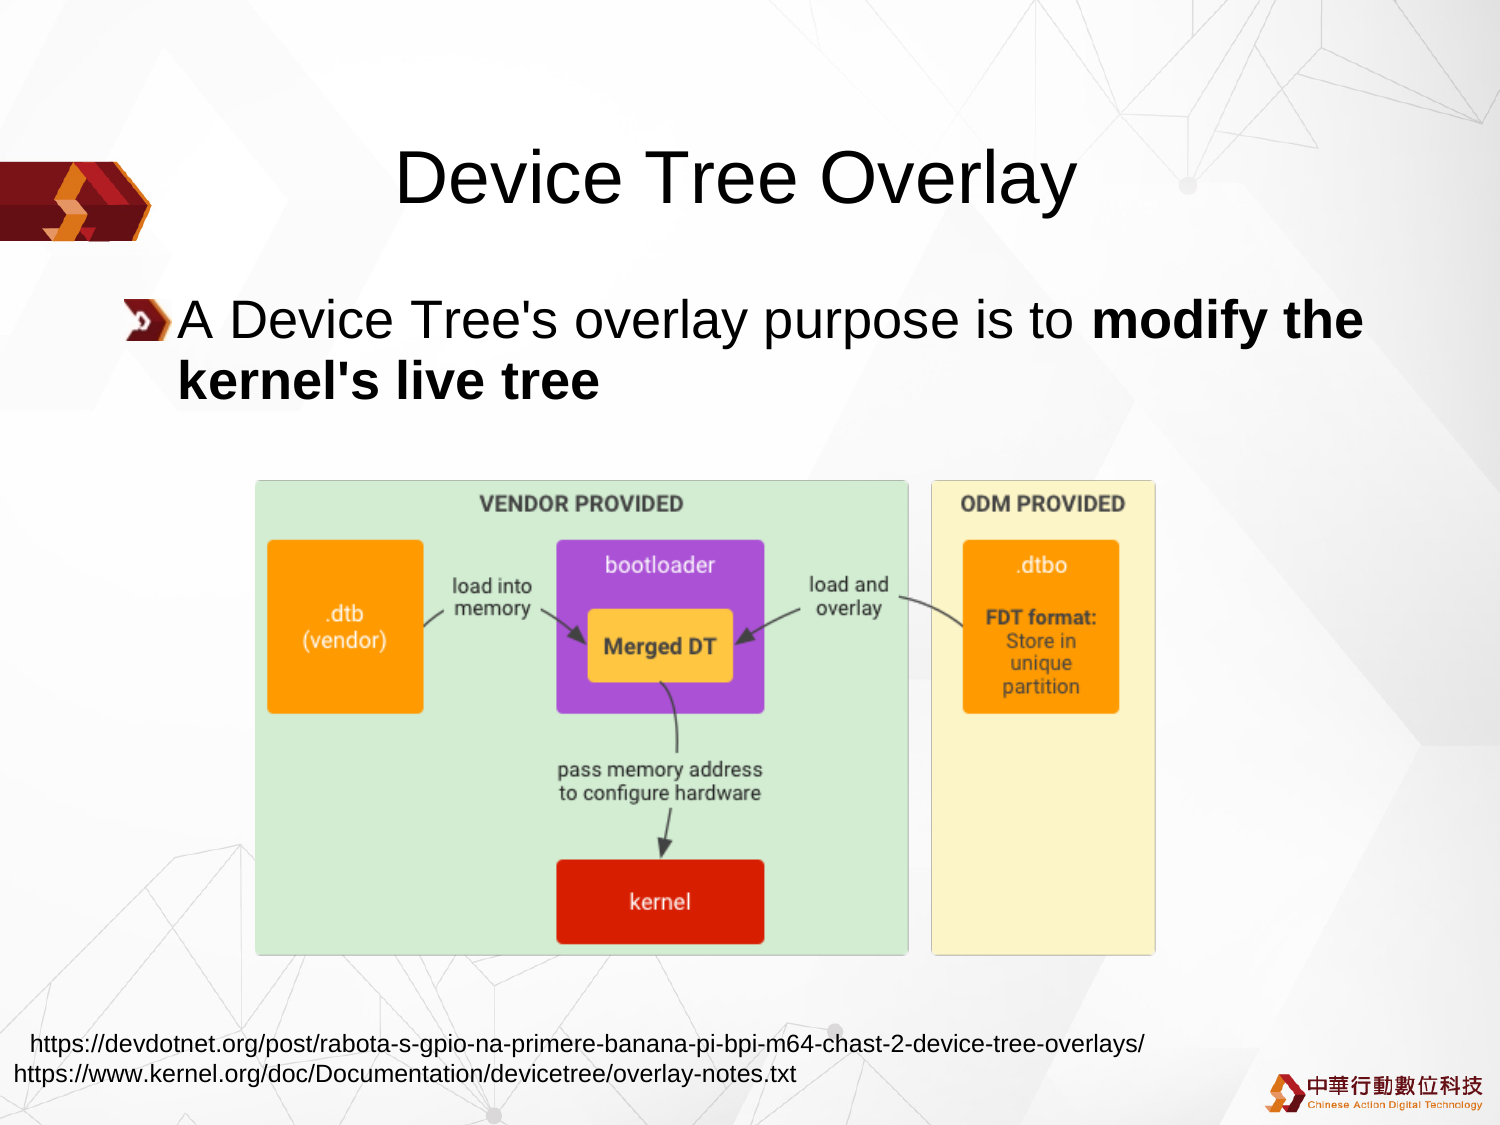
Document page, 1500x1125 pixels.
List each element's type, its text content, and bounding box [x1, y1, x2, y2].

text_box https://devdotnet.org/post/rabota-s-gpio-na-primere-banana-pi-bpi-m64-chast-2-device-tree-overlays/ [15, 1020, 1321, 1065]
title Device Tree Overlay [107, 101, 1367, 255]
text_box https://www.kernel.org/doc/Documentation/devicetree/overlay-notes.txt [0, 1050, 841, 1110]
picture [0, 0, 1500, 1125]
list A Device Tree's overlay purpose is to modify the kernel's live tree [107, 290, 1425, 943]
